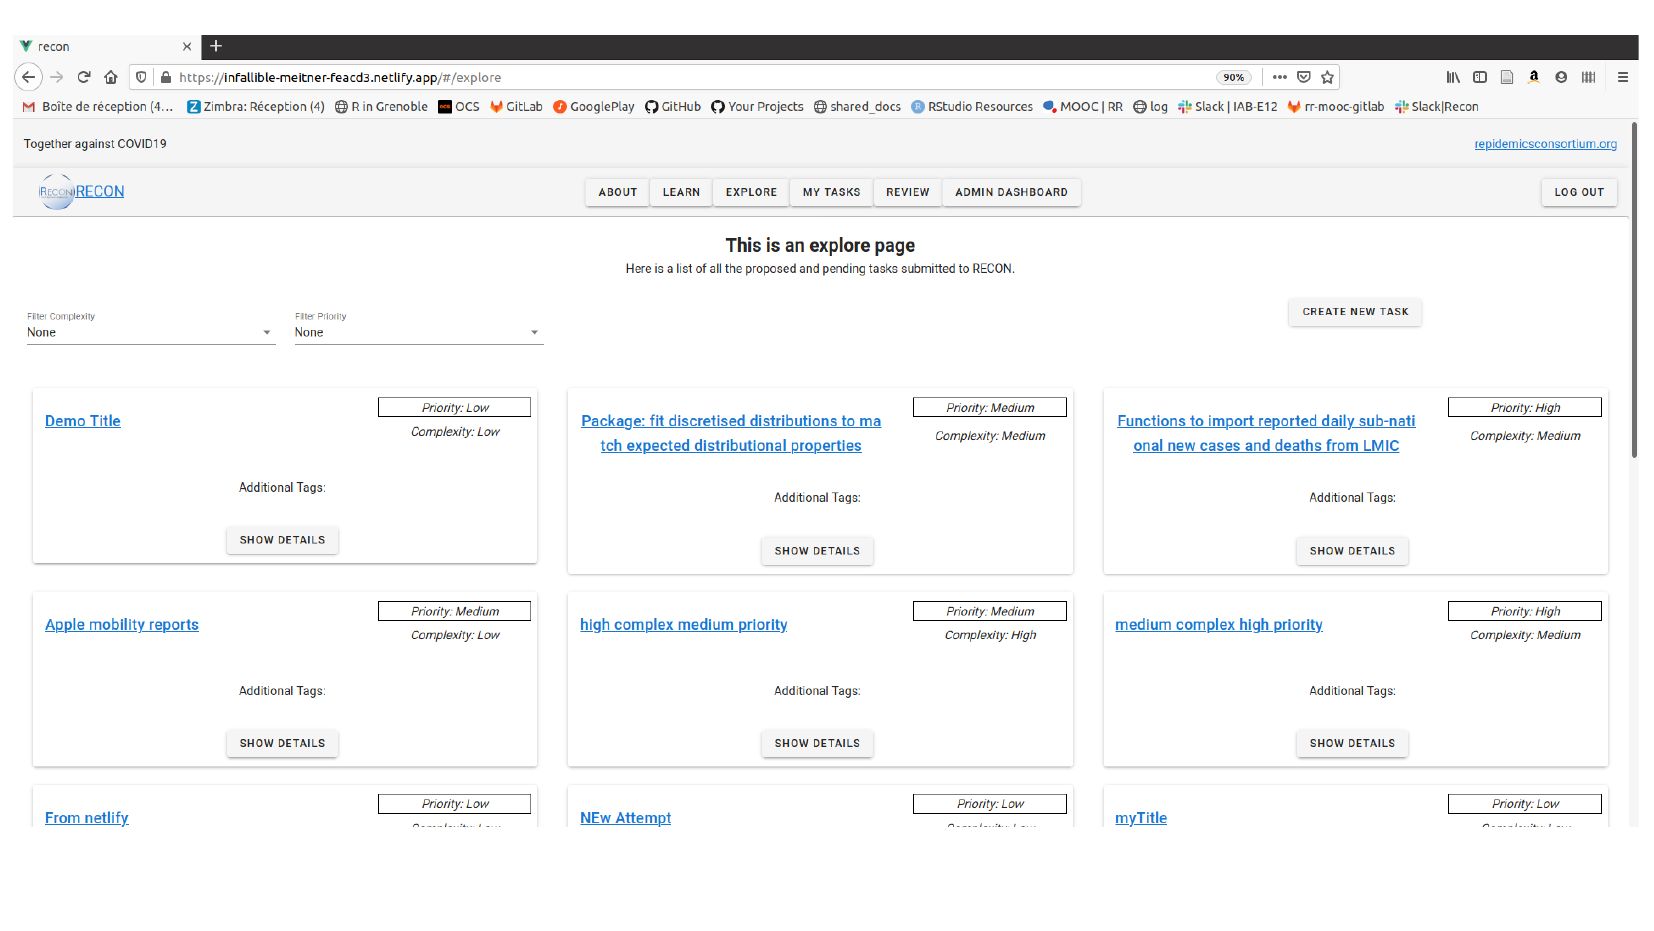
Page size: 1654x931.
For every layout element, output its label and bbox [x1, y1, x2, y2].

picture [12, 35, 1639, 827]
